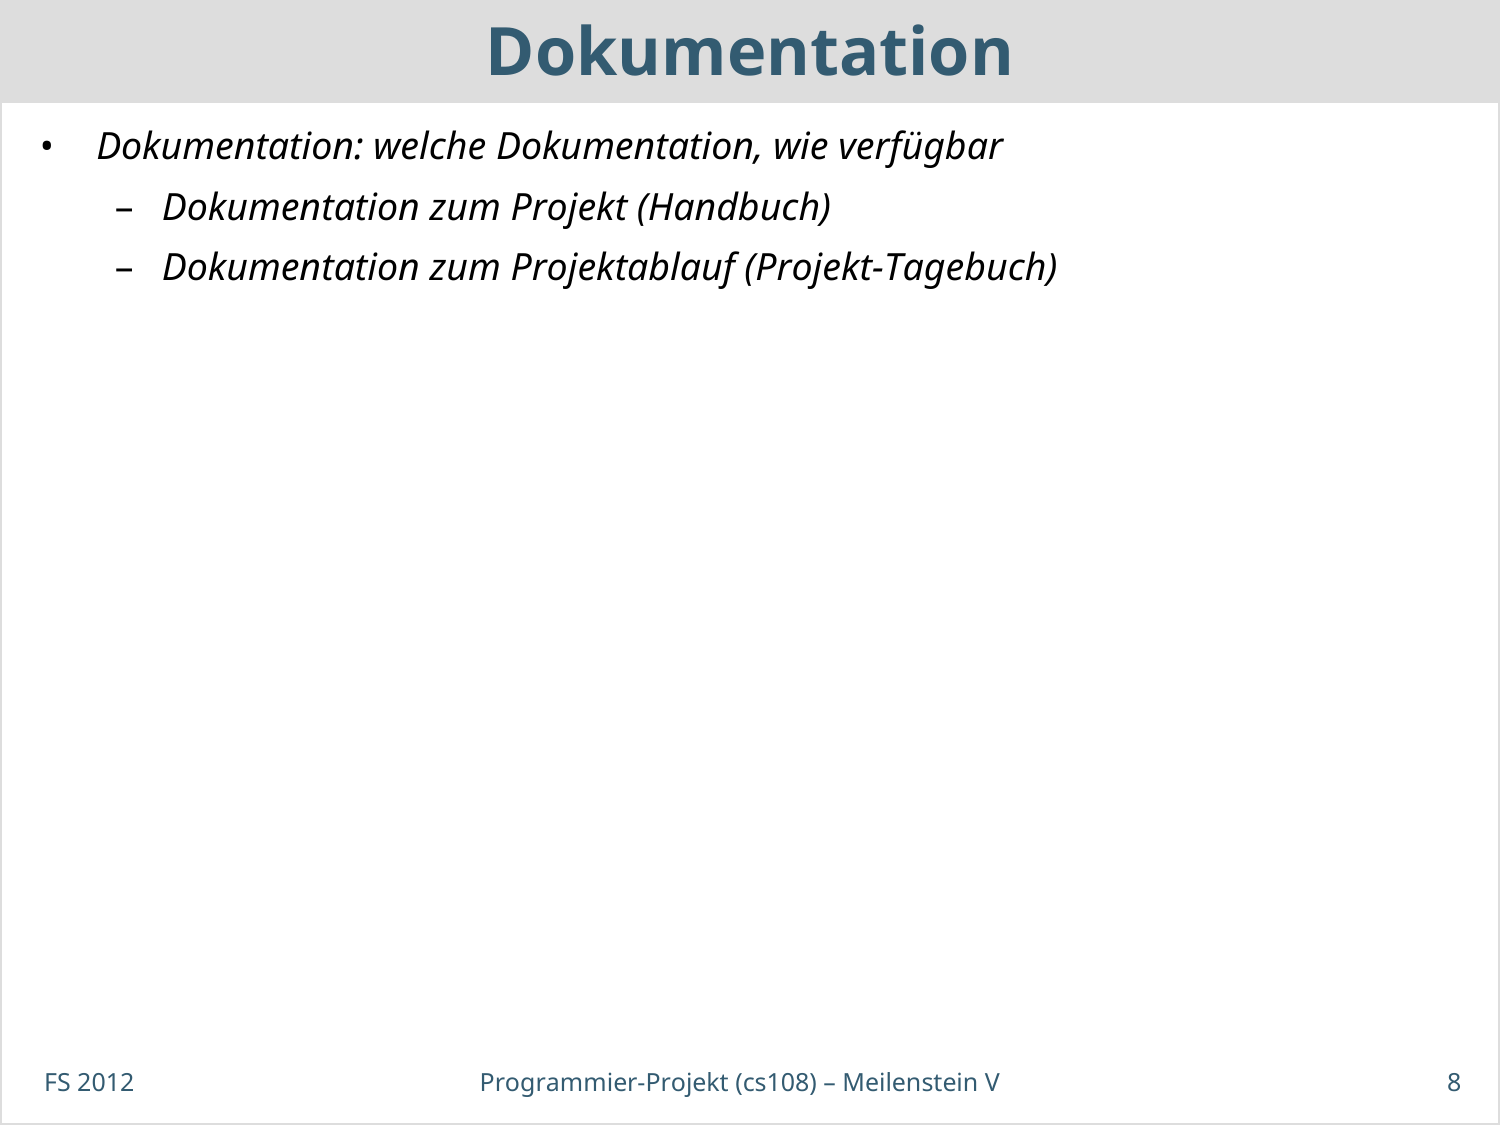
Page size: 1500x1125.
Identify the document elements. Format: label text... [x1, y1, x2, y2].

text_box <number> [1375, 1058, 1477, 1097]
text_box Programmier-Projekt (cs108) – Meilenstein V [300, 1058, 1201, 1107]
title Dokumentation [0, 0, 1500, 100]
text_box FS 2012 [29, 1058, 195, 1097]
list Dokumentation: welche Dokumentation, wie verfügbar Dokumentation zum Projekt (Handbuch) Dokumentation zum Projektablauf (Projekt-Tagebuch) [24, 112, 1476, 1001]
